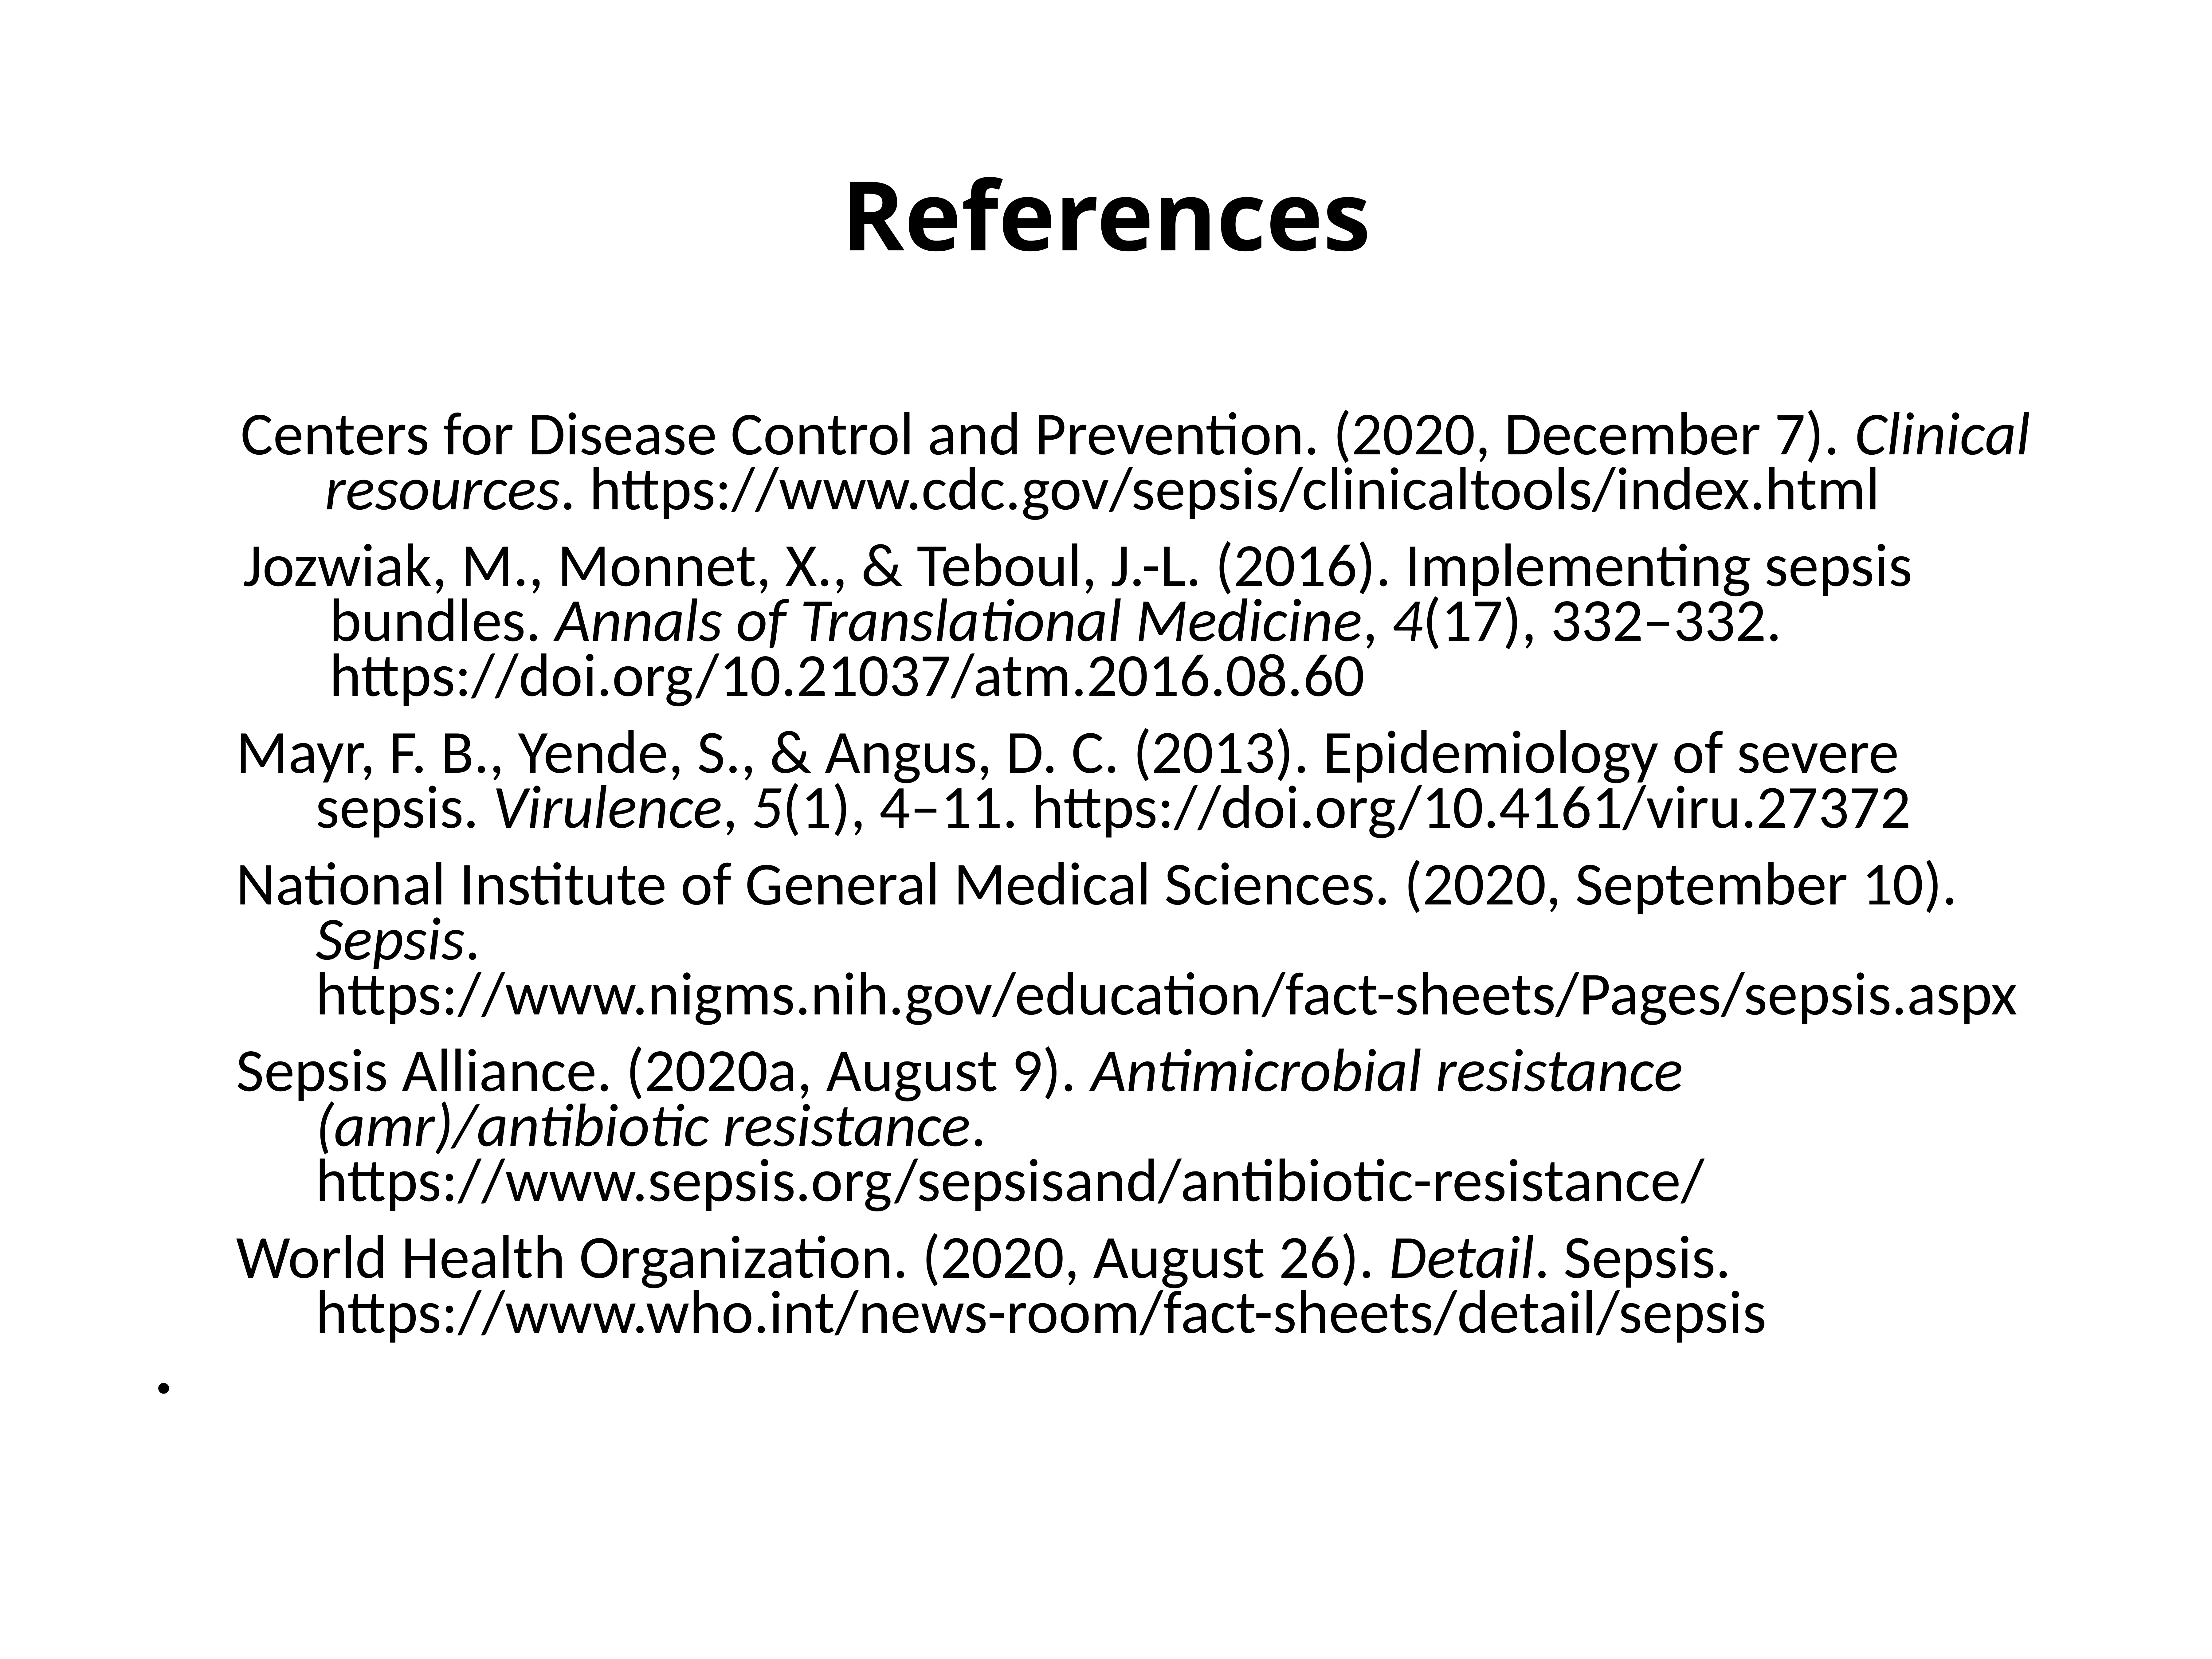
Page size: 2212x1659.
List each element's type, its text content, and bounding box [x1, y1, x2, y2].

list Centers for Disease Control and Prevention. (2020, December 7). Clinical resources. https://www.cdc.gov/sepsis/clinicaltools/index.html Jozwiak, M., Monnet, X., & Teboul, J.-L. (2016). Implementing sepsis bundles. Annals of Translational Medicine, 4(17), 332–332. https://doi.org/10.21037/atm.2016.08.60 Mayr, F. B., Yende, S., & Angus, D. C. (2013). Epidemiology of severe sepsis. Virulence, 5(1), 4–11. https://doi.org/10.4161/viru.27372 National Institute of General Medical Sciences. (2020, September 10). Sepsis. https://www.nigms.nih.gov/education/fact-sheets/Pages/sepsis.aspx Sepsis Alliance. (2020a, August 9). Antimicrobial resistance (amr)/antibiotic resistance. https://www.sepsis.org/sepsisand/antibiotic-resistance/ World Health Organization. (2020, August 26). Detail. Sepsis. https://www.who.int/news-room/fact-sheets/detail/sepsis [152, 408, 2060, 1353]
title References [152, 88, 2060, 343]
